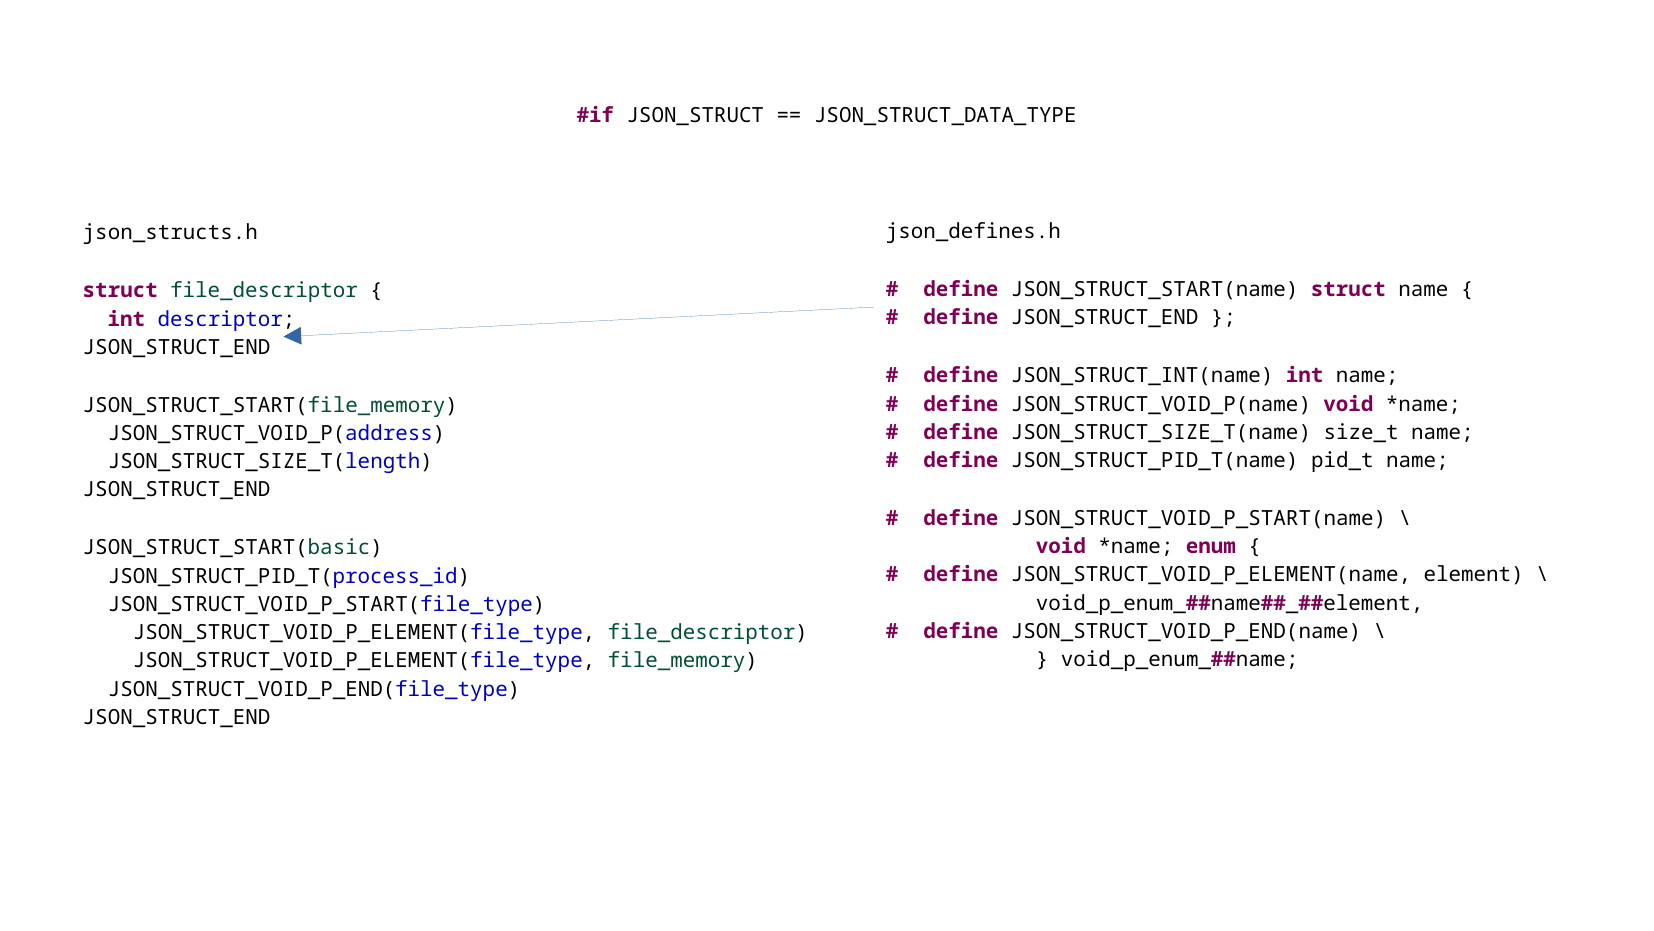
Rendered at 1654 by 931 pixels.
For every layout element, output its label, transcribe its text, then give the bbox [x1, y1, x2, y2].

list json_defines.h # define JSON_STRUCT_START(name) struct name { # define JSON_STRUCT_END }; # define JSON_STRUCT_INT(name) int name; # define JSON_STRUCT_VOID_P(name) void *name; # define JSON_STRUCT_SIZE_T(name) size_t name; # define JSON_STRUCT_PID_T(name) pid_t name; # define JSON_STRUCT_VOID_P_START(name) \ void *name; enum { # define JSON_STRUCT_VOID_P_ELEMENT(name, element) \ void_p_enum_##name##_##element, # define JSON_STRUCT_VOID_P_END(name) \ } void_p_enum_##name; [885, 216, 1571, 756]
list json_structs.h struct file_descriptor { int descriptor; JSON_STRUCT_END JSON_STRUCT_START(file_memory) JSON_STRUCT_VOID_P(address) JSON_STRUCT_SIZE_T(length) JSON_STRUCT_END JSON_STRUCT_START(basic) JSON_STRUCT_PID_T(process_id) JSON_STRUCT_VOID_P_START(file_type) JSON_STRUCT_VOID_P_ELEMENT(file_type, file_descriptor) JSON_STRUCT_VOID_P_ELEMENT(file_type, file_memory) JSON_STRUCT_VOID_P_END(file_type) JSON_STRUCT_END [82, 217, 827, 758]
title #if JSON_STRUCT == JSON_STRUCT_DATA_TYPE [82, 37, 1571, 193]
